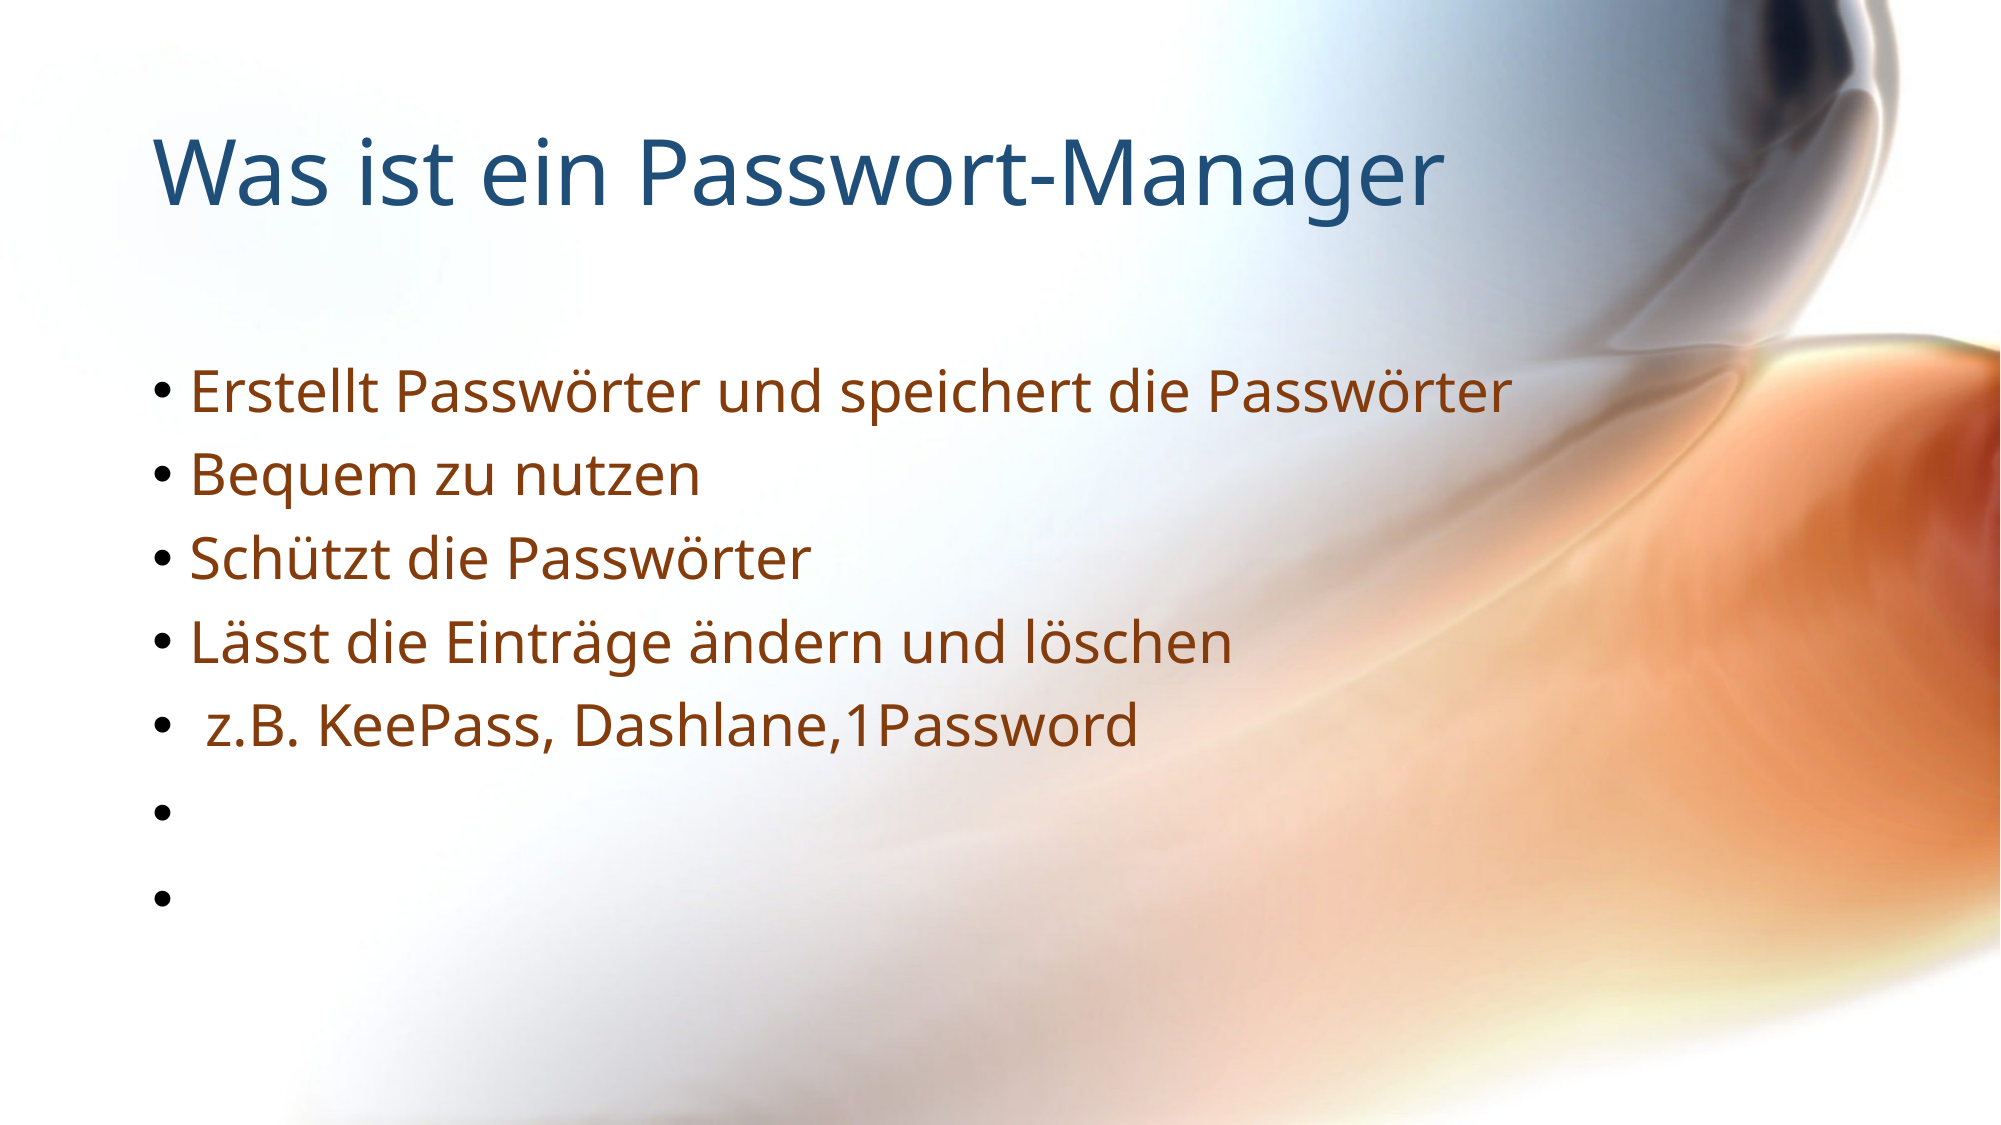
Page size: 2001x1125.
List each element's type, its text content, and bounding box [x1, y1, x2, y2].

title Was ist ein Passwort-Manager [137, 59, 1863, 278]
list Erstellt Passwörter und speichert die Passwörter Bequem zu nutzen Schützt die Passwörter Lässt die Einträge ändern und löschen z.B. KeePass, Dashlane,1Password [137, 354, 1924, 1066]
